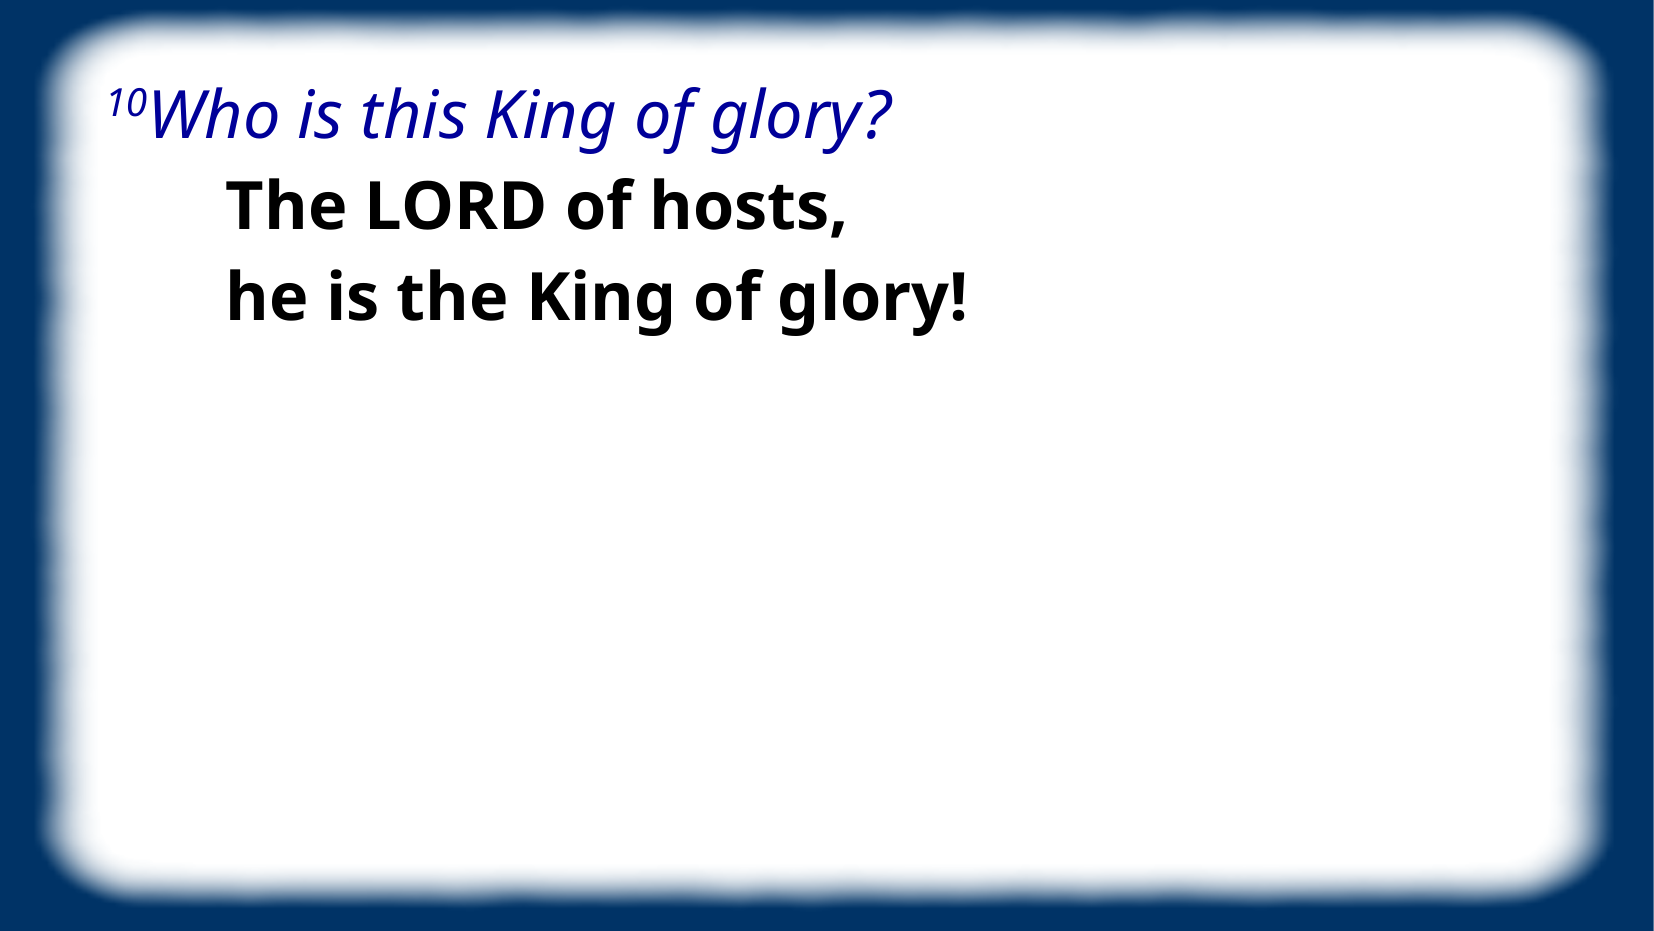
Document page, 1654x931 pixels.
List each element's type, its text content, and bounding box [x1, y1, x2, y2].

picture [0, 0, 1654, 931]
text_box 10Who is this King of glory? The LORD of hosts, he is the King of glory! [90, 60, 1561, 391]
